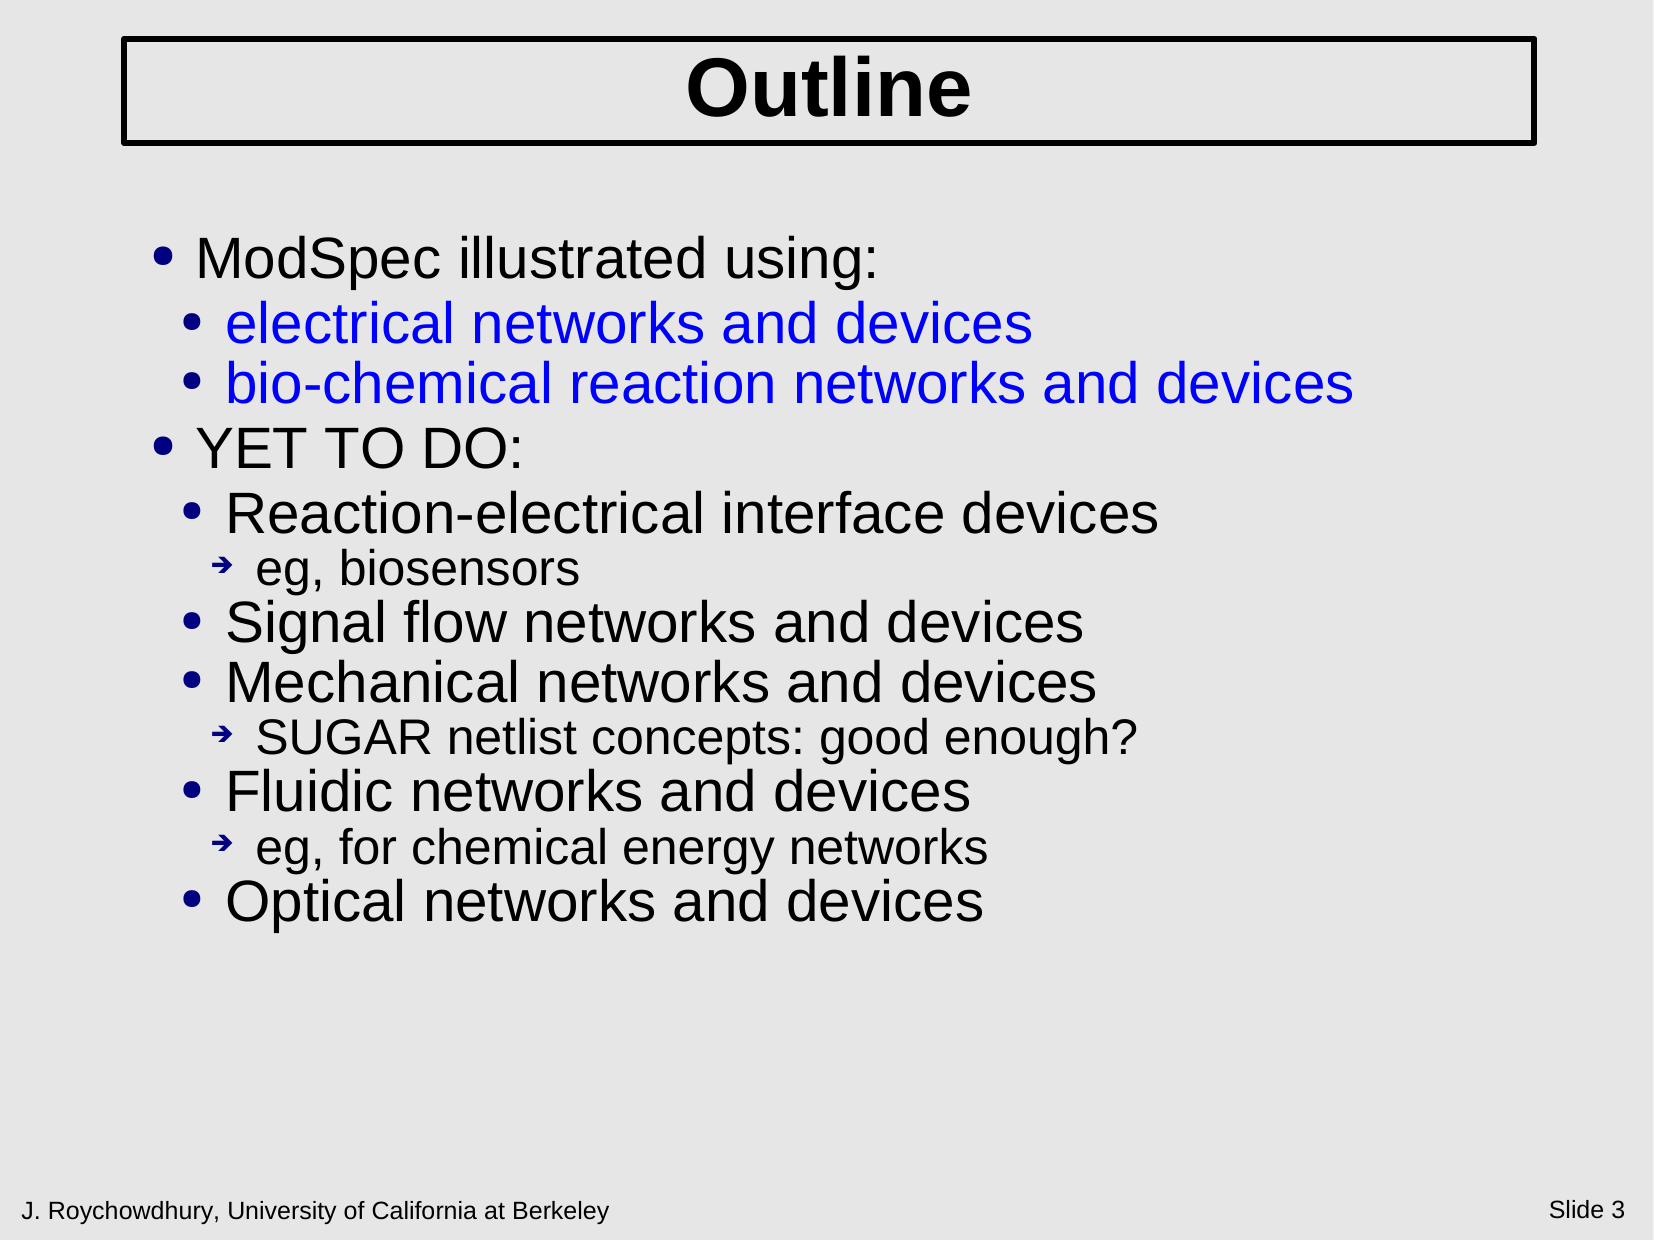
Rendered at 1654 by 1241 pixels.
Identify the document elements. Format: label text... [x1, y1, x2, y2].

list ModSpec illustrated using: electrical networks and devices bio-chemical reaction networks and devices YET TO DO: Reaction-electrical interface devices eg, biosensors Signal flow networks and devices Mechanical networks and devices SUGAR netlist concepts: good enough? Fluidic networks and devices eg, for chemical energy networks Optical networks and devices [120, 231, 1568, 940]
title Outline [124, 38, 1535, 144]
